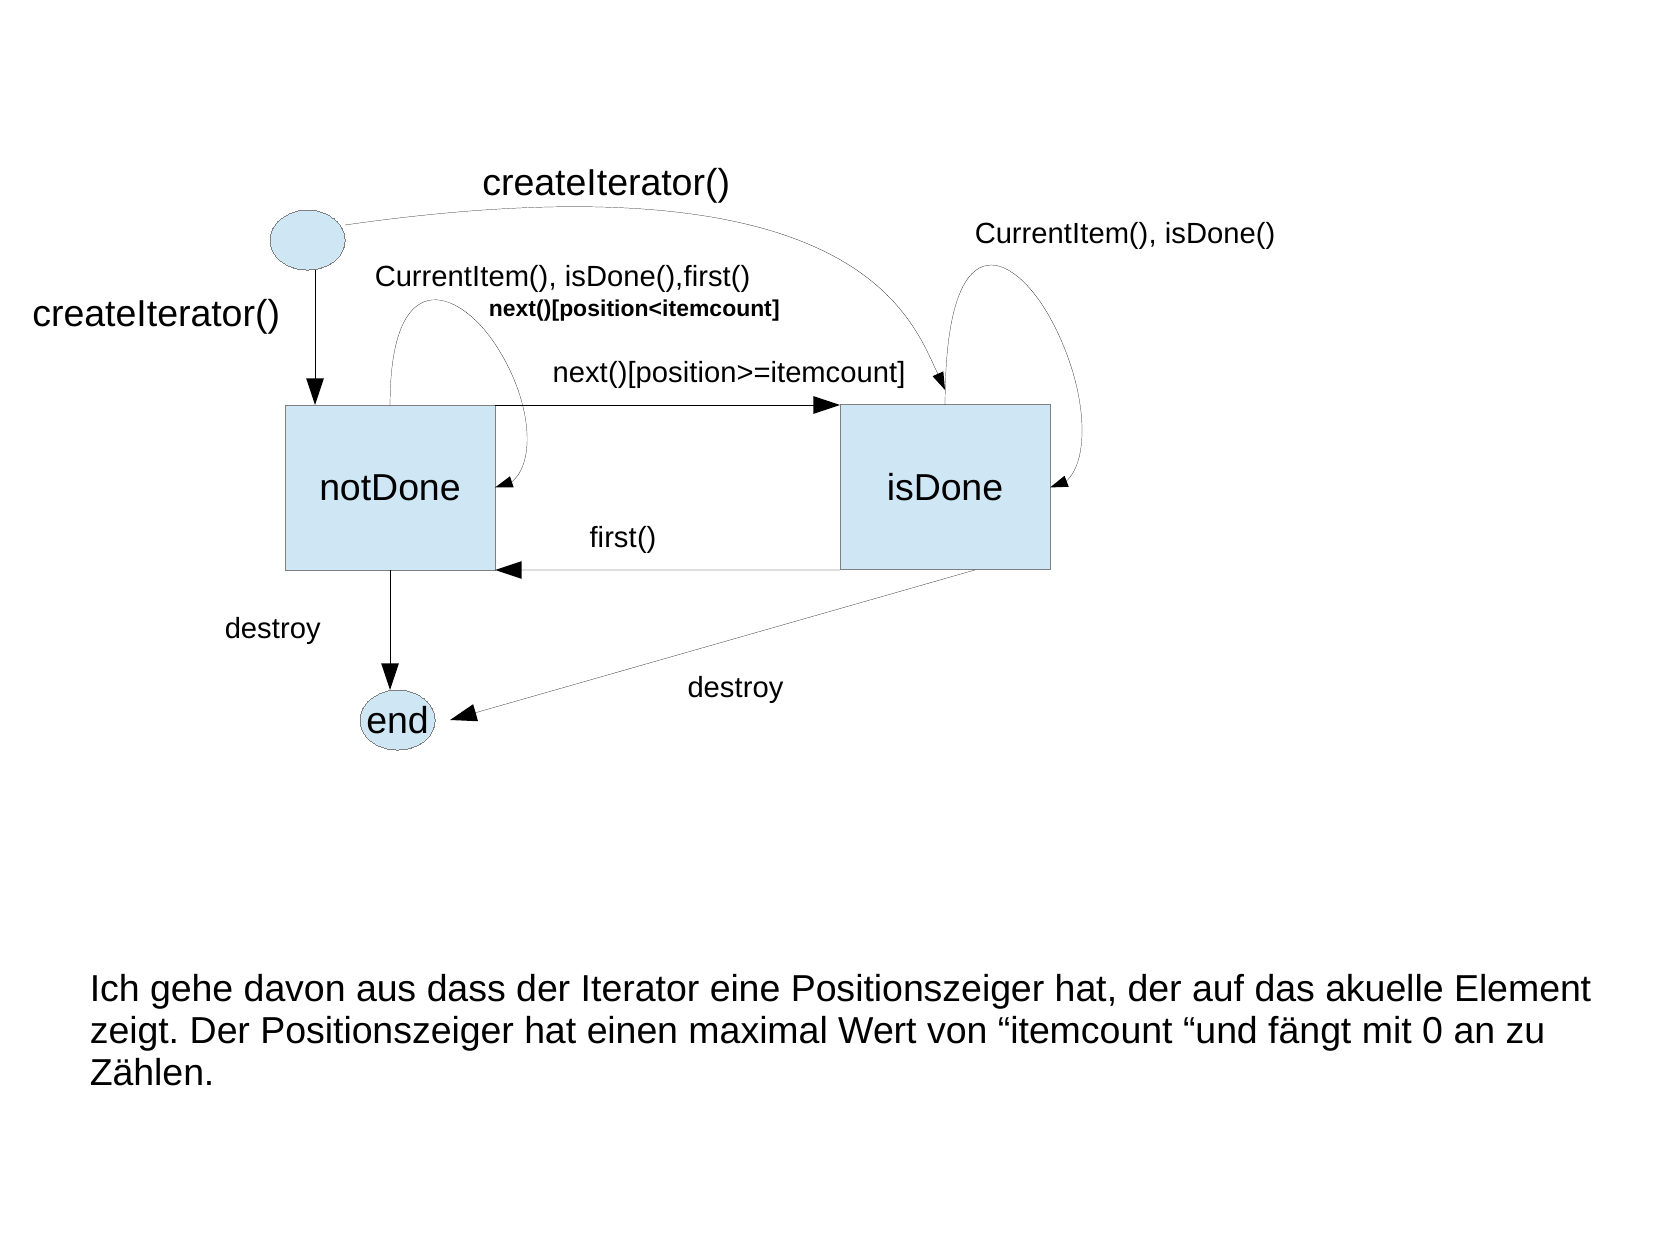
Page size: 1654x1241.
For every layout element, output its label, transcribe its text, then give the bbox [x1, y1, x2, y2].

text_box [270, 210, 346, 271]
text_box createIterator() [12, 285, 301, 346]
text_box CurrentItem(), isDone() [960, 210, 1292, 258]
text_box Ich gehe davon aus dass der Iterator eine Positionszeiger hat, der auf das akuelle Element zeigt. Der Positionszeiger hat einen maximal Wert von “itemcount “und fängt mit 0 an zu Zählen. [75, 960, 1607, 1143]
text_box end [360, 690, 436, 751]
text_box first() [574, 513, 672, 561]
text_box next()[position<itemcount] [474, 288, 796, 346]
text_box destroy [210, 604, 336, 652]
text_box destroy [672, 663, 799, 711]
text_box createIterator() [462, 153, 751, 214]
text_box CurrentItem(), isDone(),first() [360, 252, 767, 301]
text_box notDone [285, 405, 496, 571]
text_box next()[position>=itemcount] [537, 348, 922, 396]
text_box isDone [840, 404, 1051, 570]
